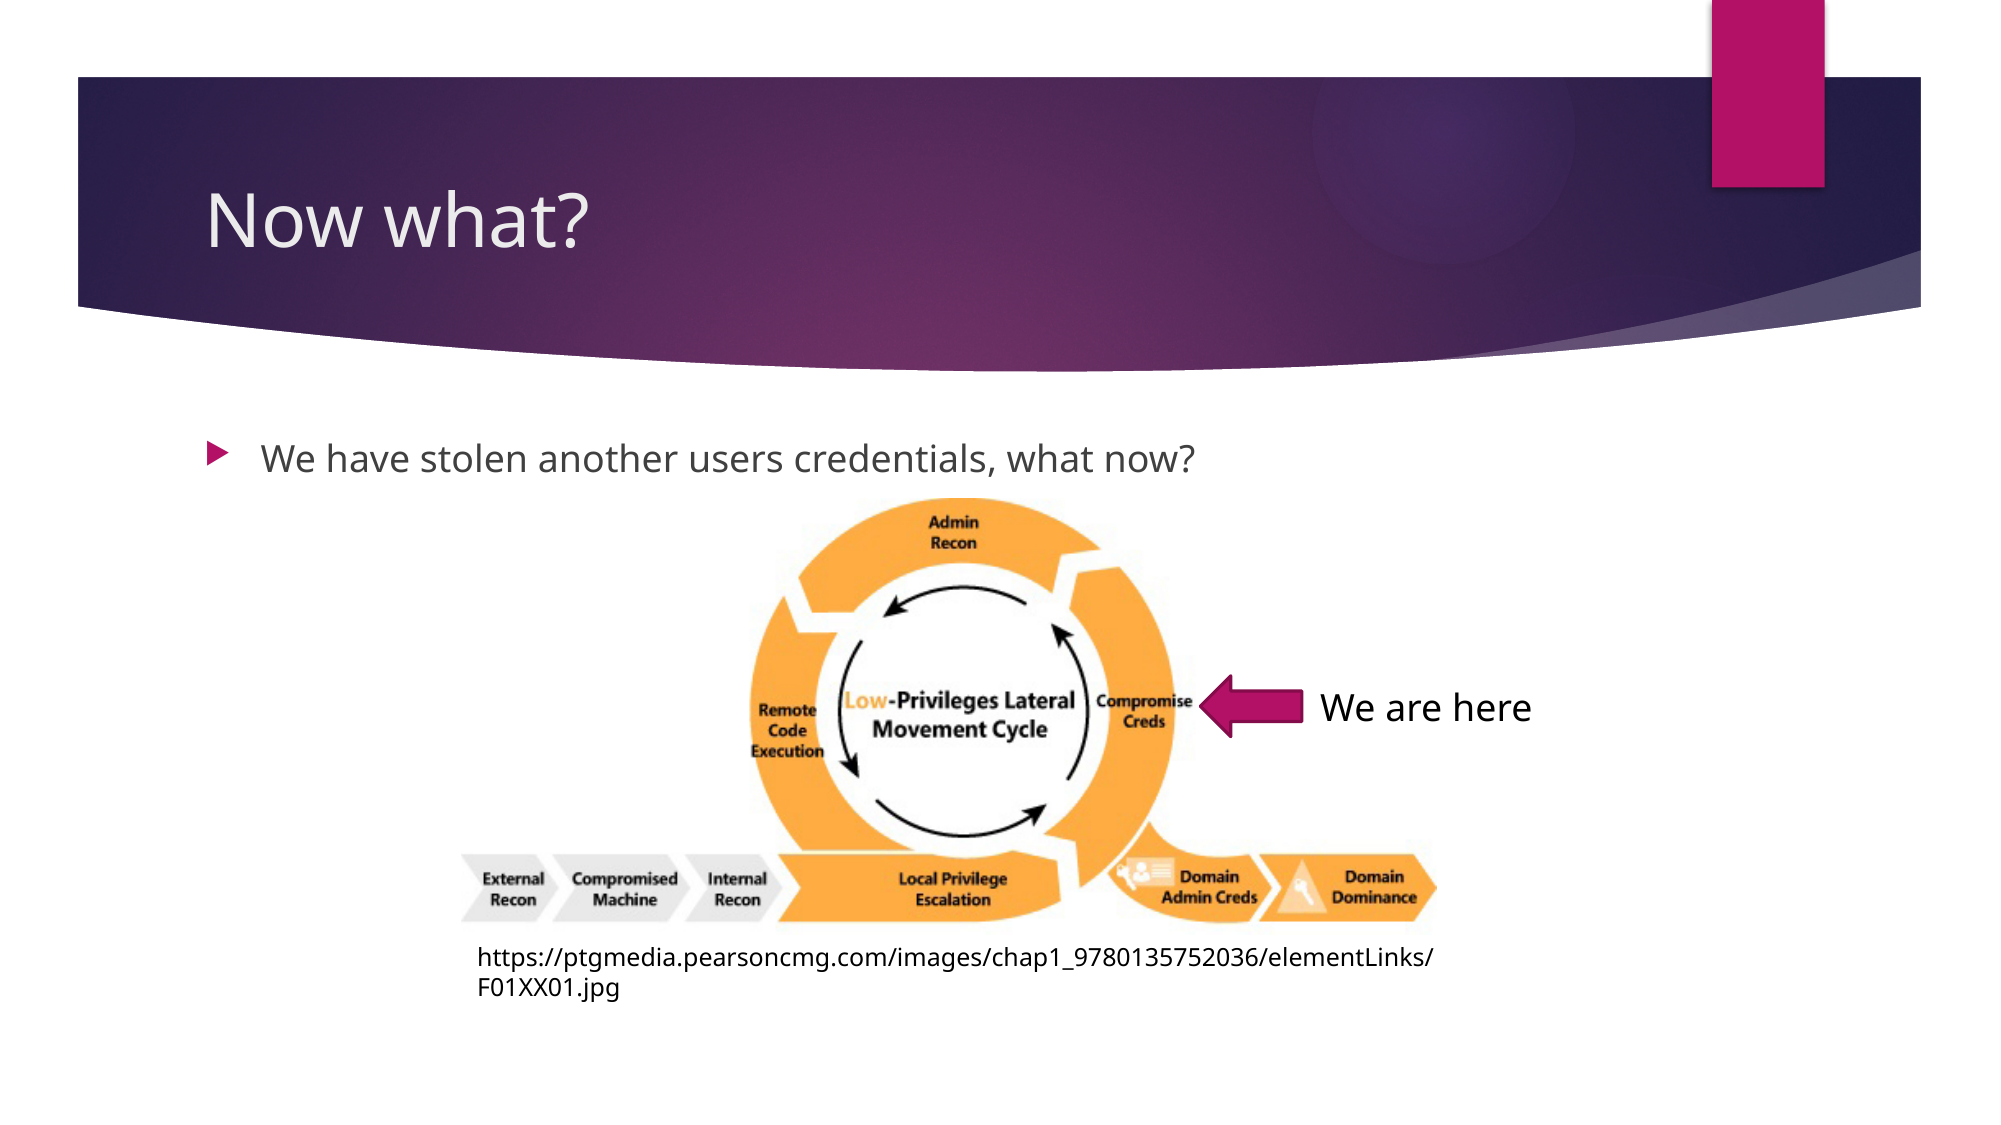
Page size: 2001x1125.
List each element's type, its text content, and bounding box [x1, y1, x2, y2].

text_box https://ptgmedia.pearsoncmg.com/images/chap1_9780135752036/elementLinks/F01XX01.jpg [462, 934, 1468, 1010]
list We have stolen another users credentials, what now? [189, 427, 1638, 502]
picture [461, 502, 1437, 935]
title Now what? [1467, 300, 1788, 358]
text_box We are here [1305, 676, 1627, 736]
picture [79, 78, 1920, 371]
text_box [1200, 675, 1302, 737]
title Now what? [189, 159, 1627, 276]
